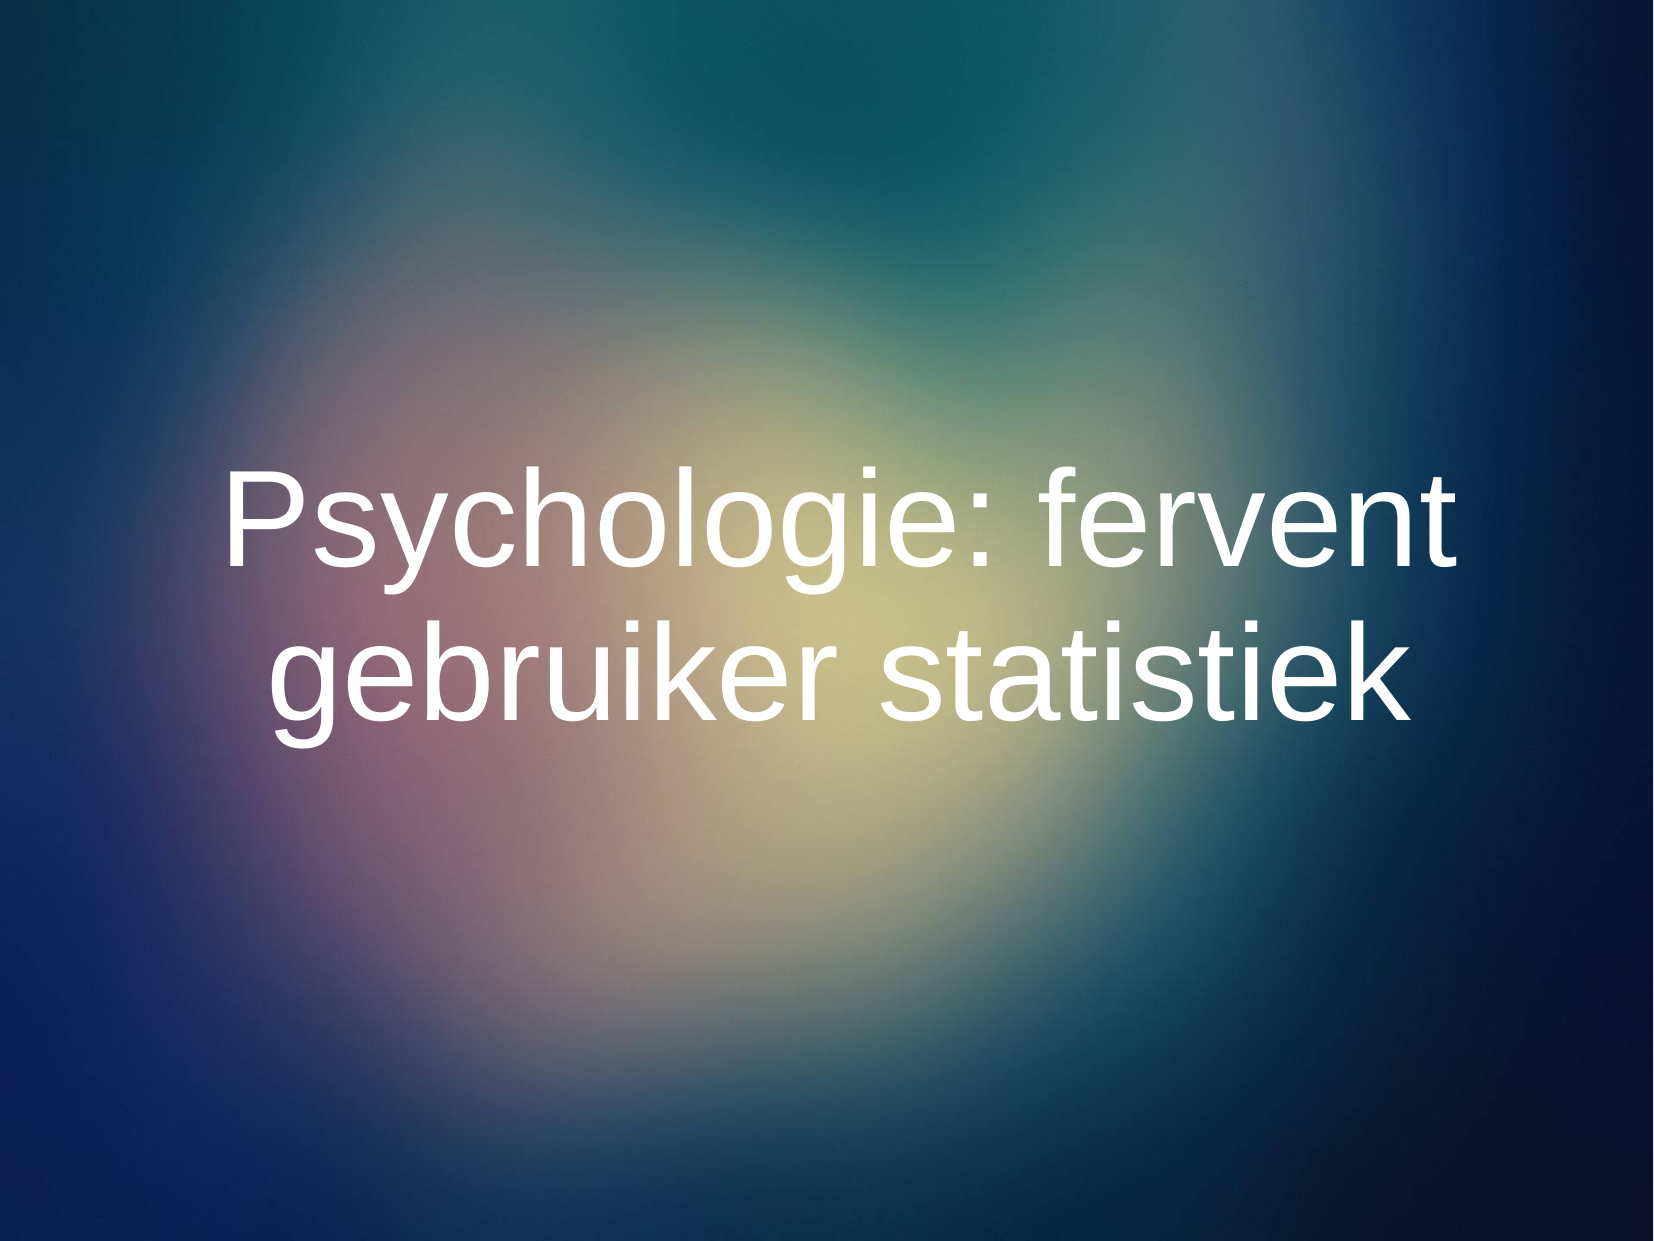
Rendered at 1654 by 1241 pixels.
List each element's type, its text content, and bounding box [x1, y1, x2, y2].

picture [0, 0, 1654, 1241]
text_box Psychologie: fervent gebruiker statistiek [75, 435, 1604, 758]
